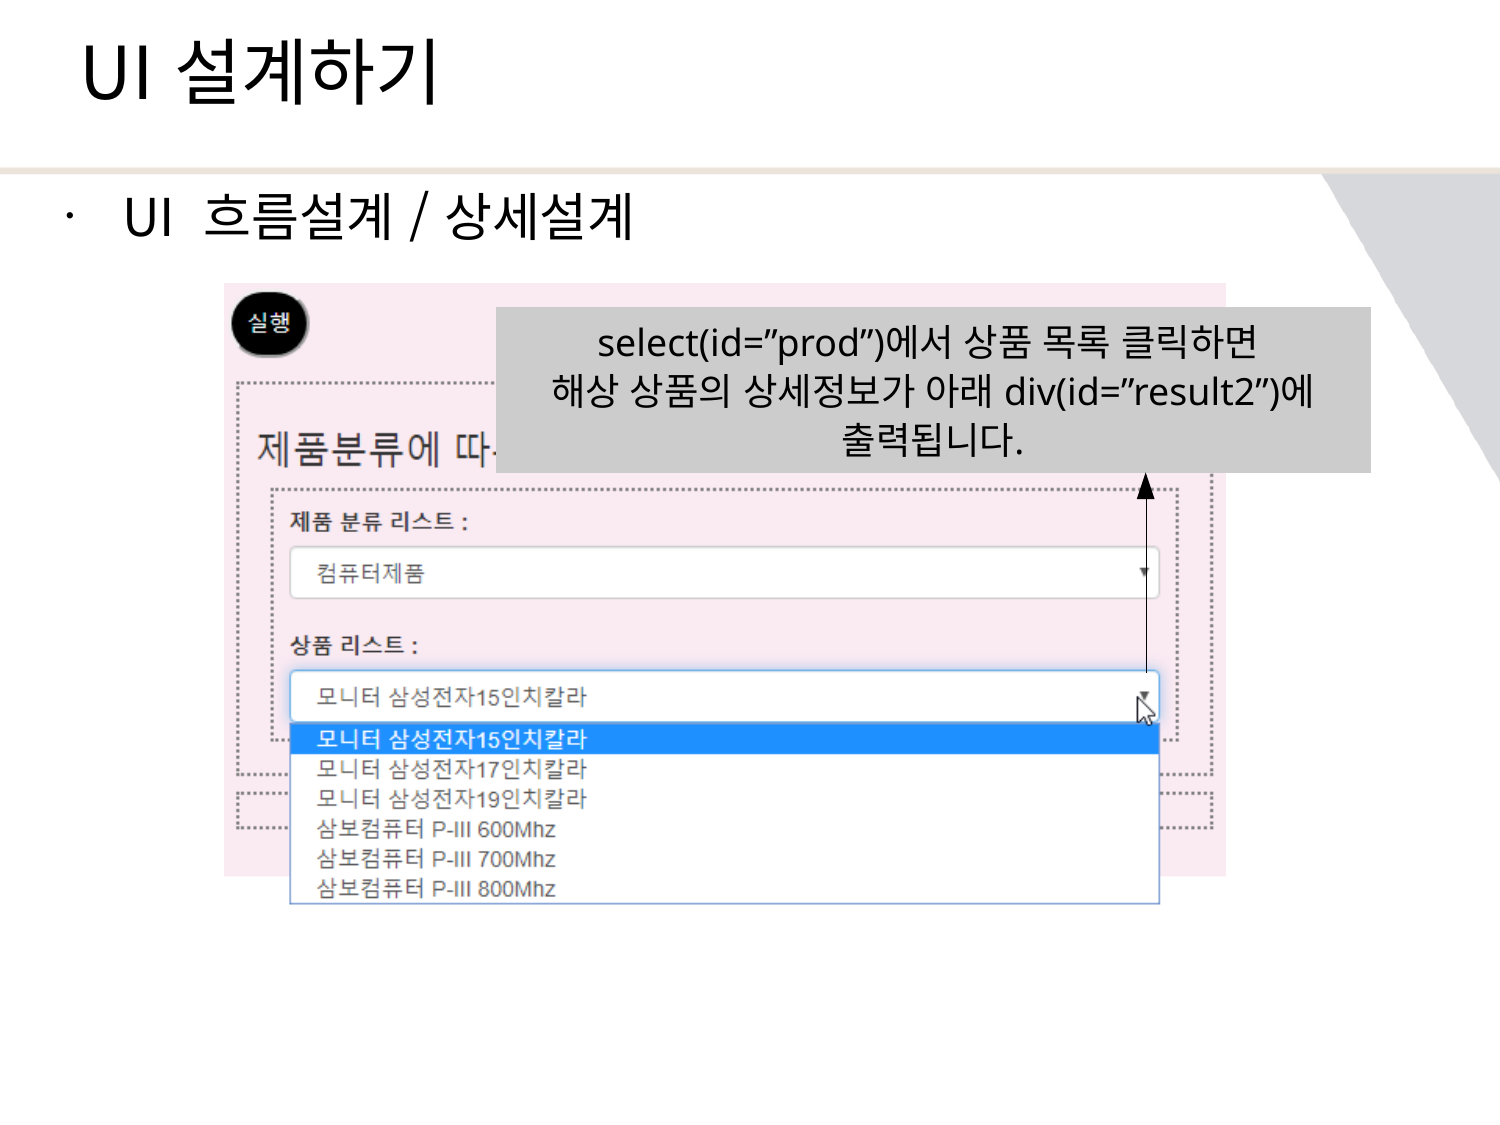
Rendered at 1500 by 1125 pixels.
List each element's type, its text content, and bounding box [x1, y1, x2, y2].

text_box select(id=”prod”)에서 상품 목록 클릭하면 해상 상품의 상세정보가 아래 div(id=”result2”)에 출력됩니다. [496, 307, 1371, 473]
picture [0, 0, 1500, 1125]
title UI 설계하기 [64, 19, 1322, 151]
list UI 흐름설계 / 상세설계 [50, 177, 1442, 1114]
